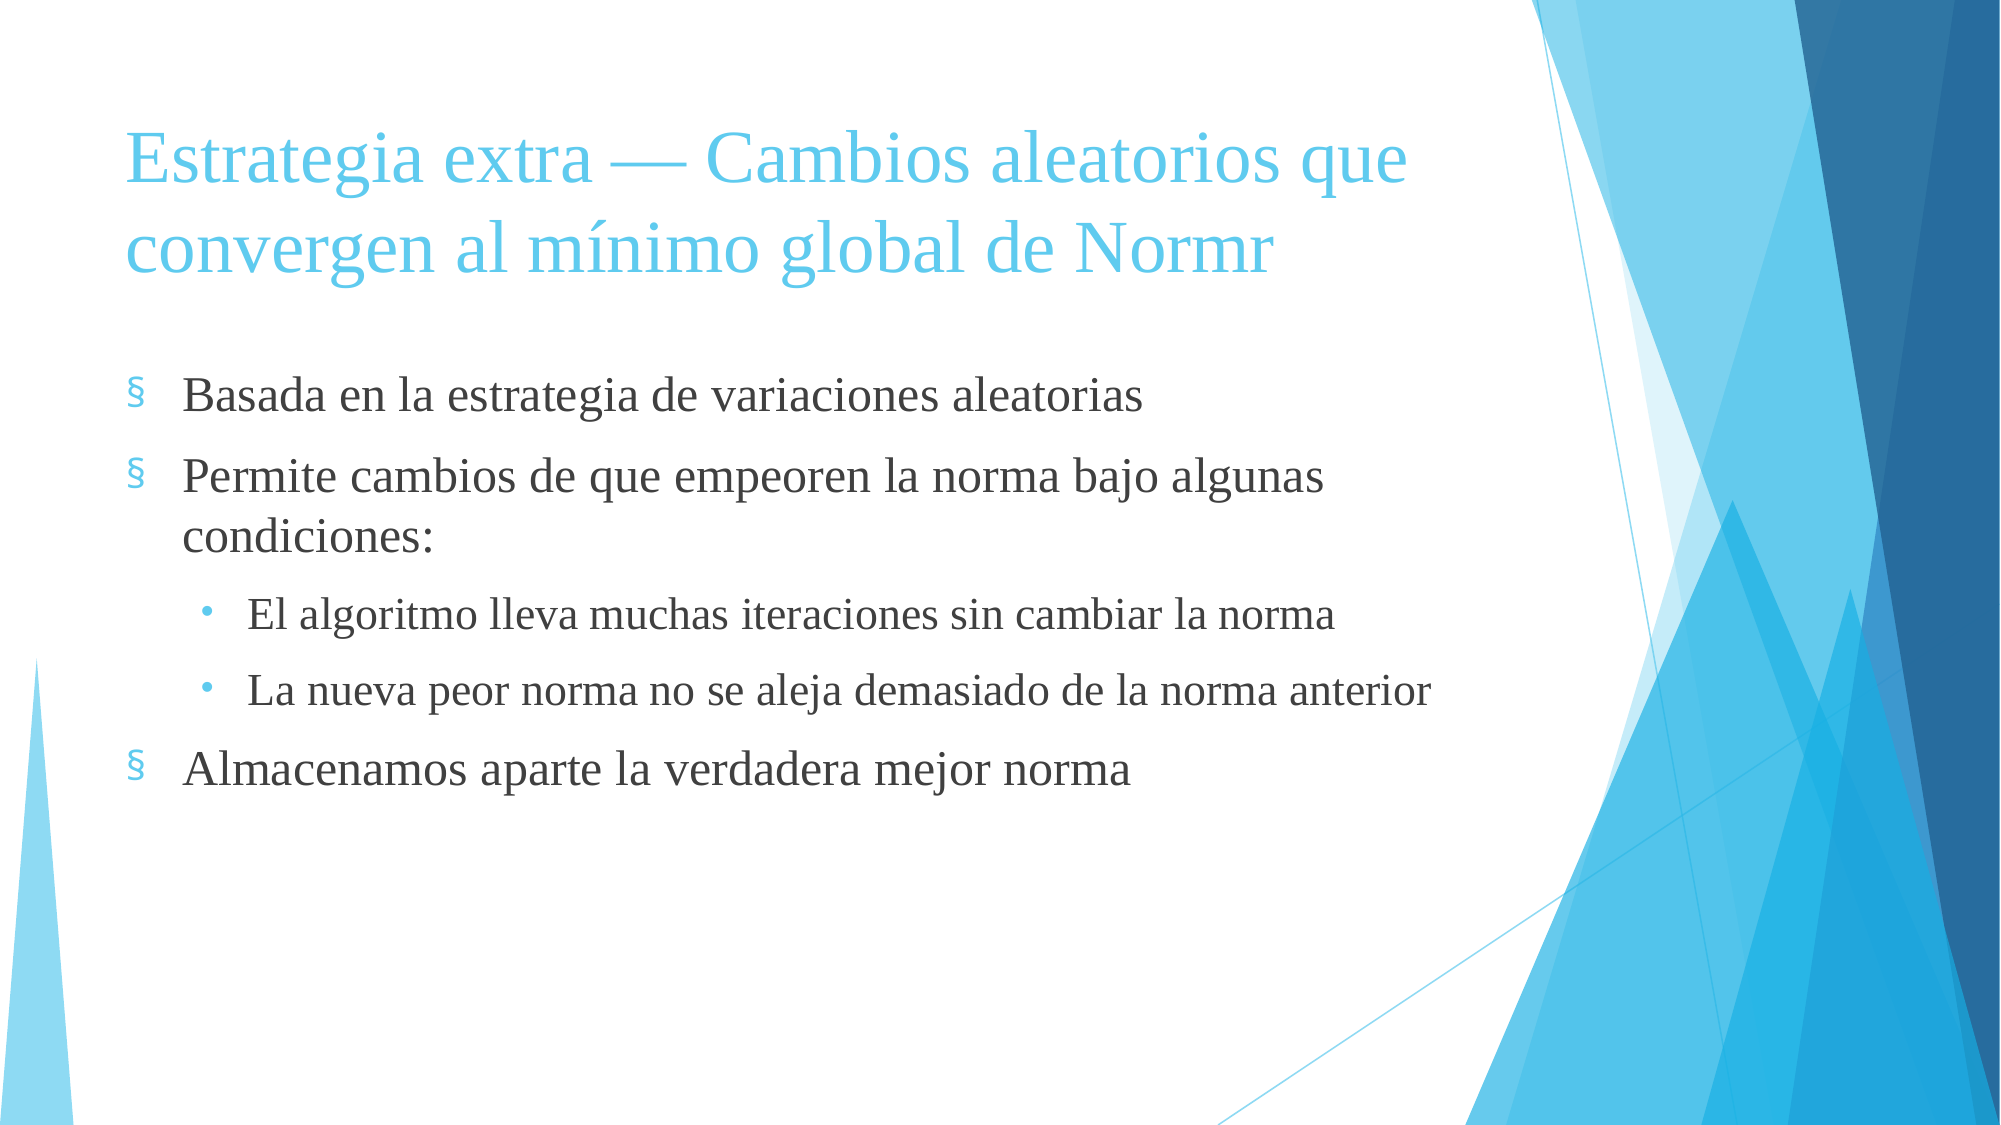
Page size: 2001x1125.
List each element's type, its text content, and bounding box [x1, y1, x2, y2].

list Basada en la estrategia de variaciones aleatorias Permite cambios de que empeoren la norma bajo algunas condiciones: El algoritmo lleva muchas iteraciones sin cambiar la norma La nueva peor norma no se aleja demasiado de la norma anterior Almacenamos aparte la verdadera mejor norma [111, 354, 1522, 992]
title Estrategia extra — Cambios aleatorios que convergen al mínimo global de Normr [111, 99, 1522, 317]
